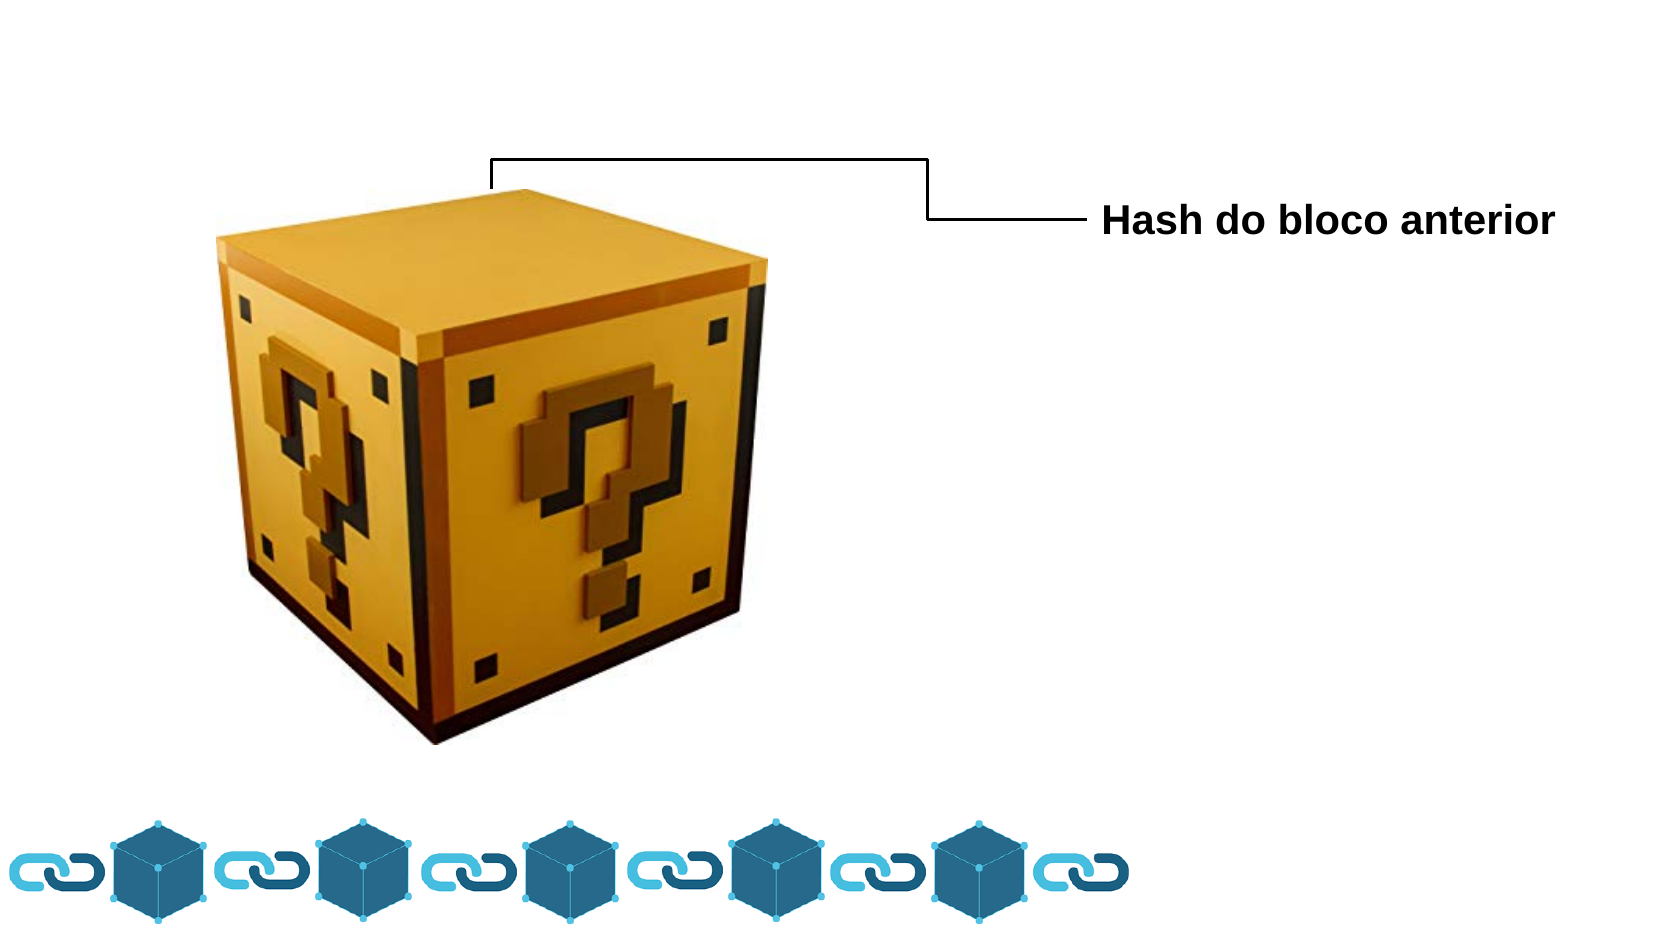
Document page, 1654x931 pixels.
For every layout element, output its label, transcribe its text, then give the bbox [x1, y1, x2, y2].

text_box Hash do bloco anterior [1086, 188, 1583, 249]
picture [216, 189, 768, 745]
picture [4, 814, 1134, 928]
